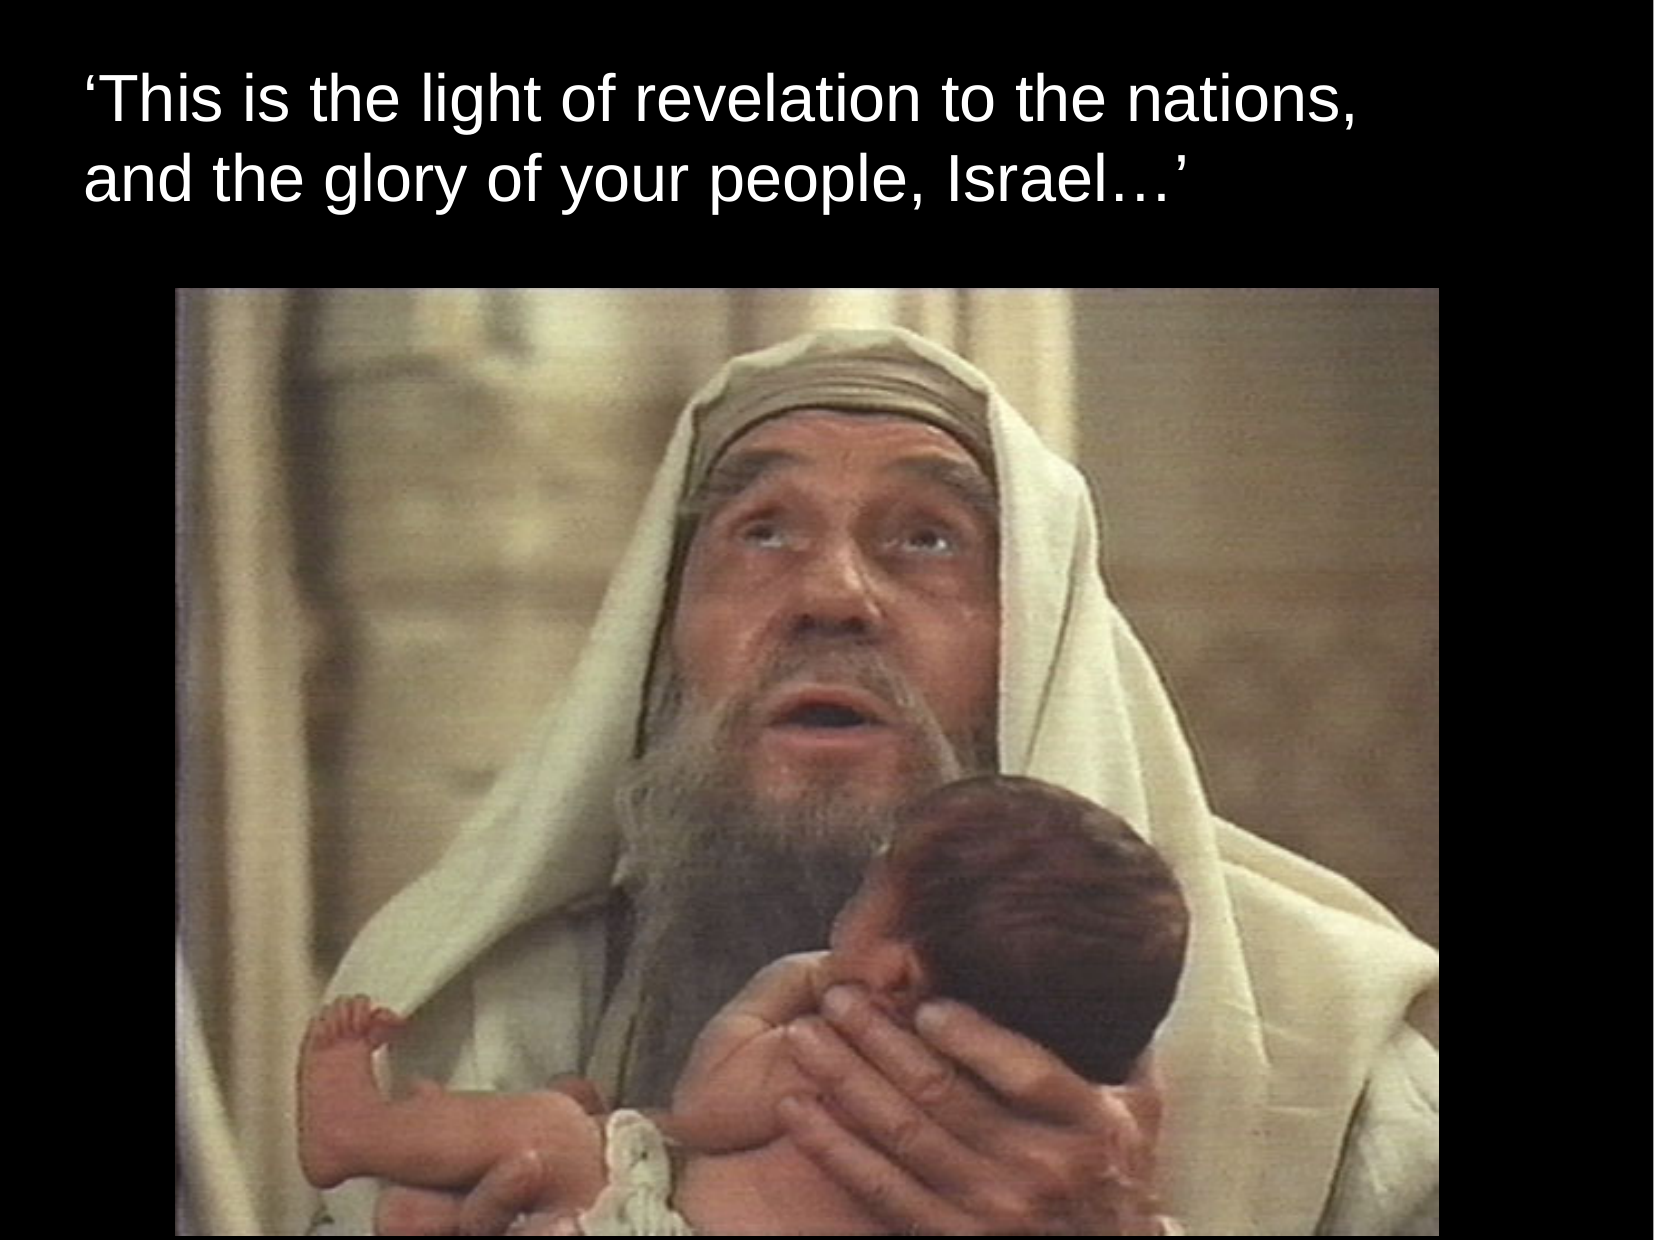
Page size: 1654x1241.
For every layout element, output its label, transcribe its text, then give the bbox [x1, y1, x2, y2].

picture [175, 288, 1439, 1236]
text_box ‘This is the light of revelation to the nations, and the glory of your people, Israel…’ [68, 46, 1619, 223]
